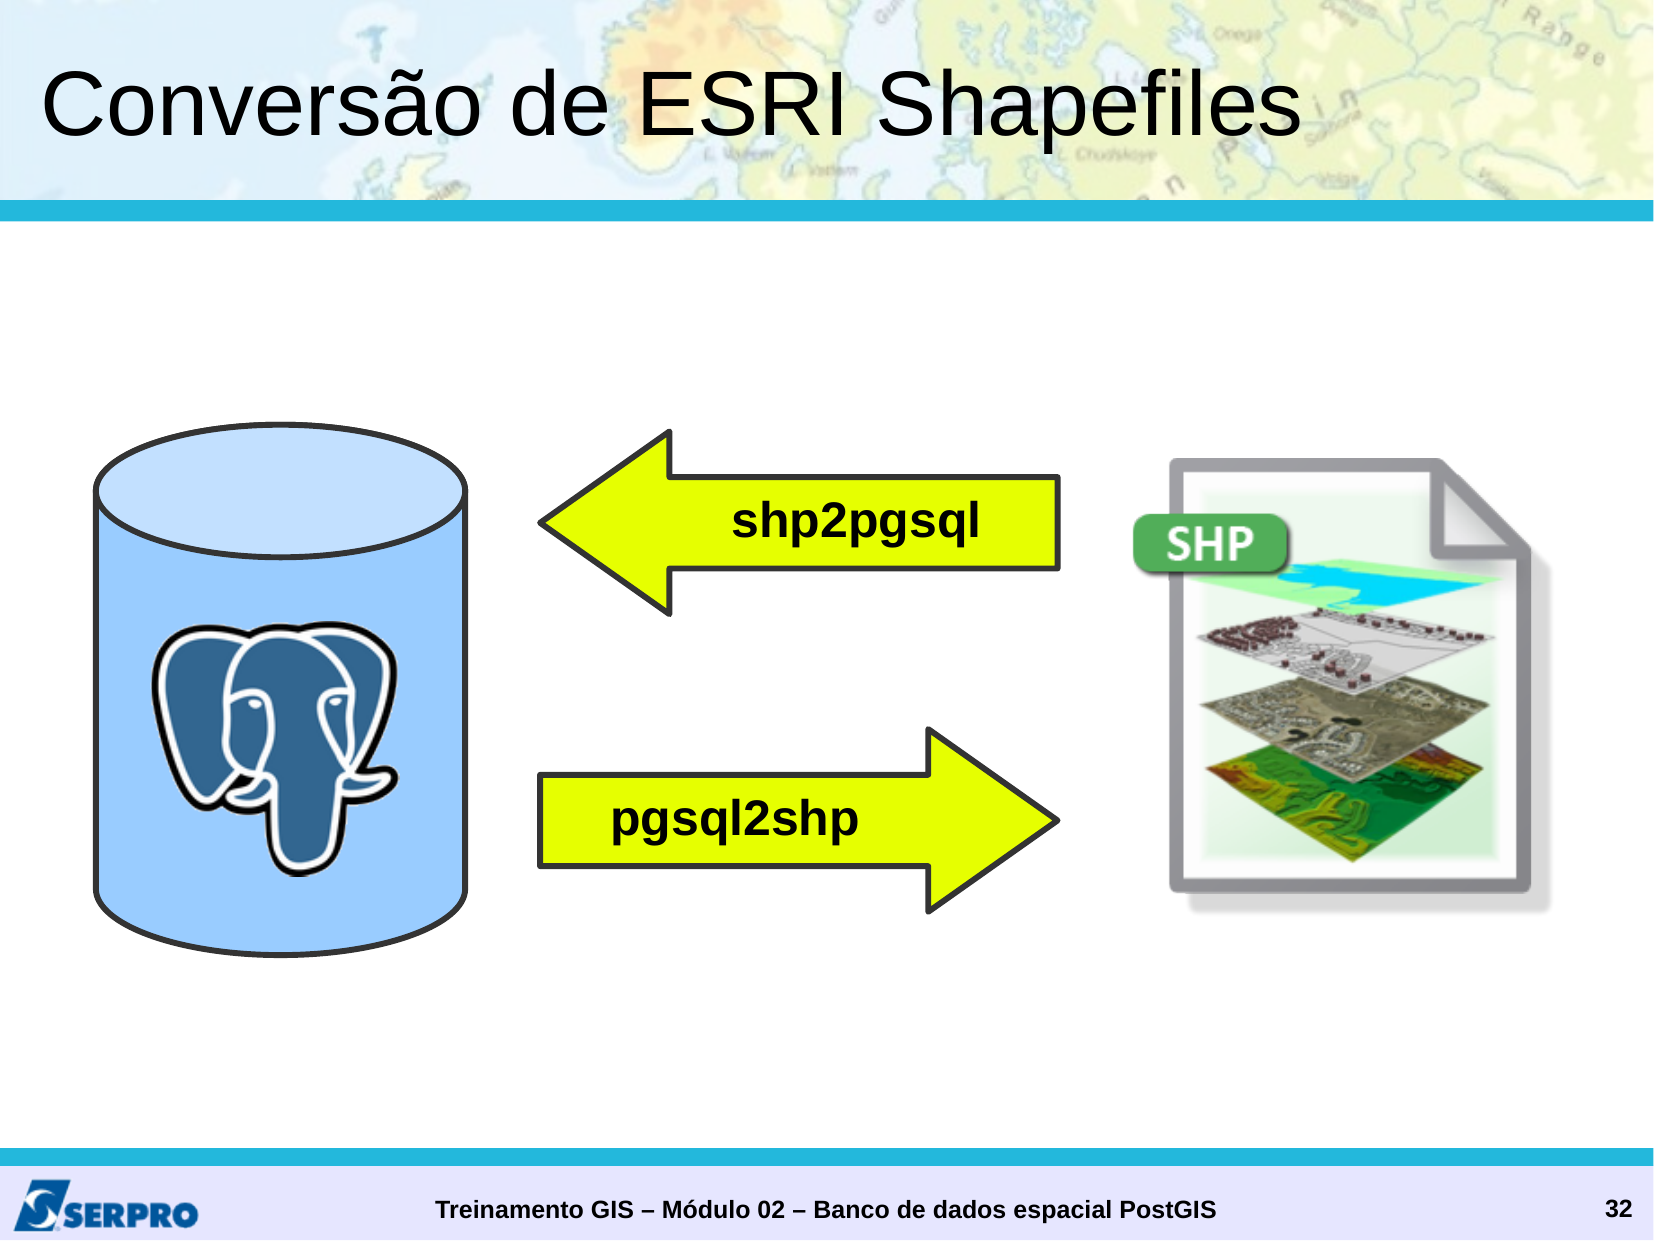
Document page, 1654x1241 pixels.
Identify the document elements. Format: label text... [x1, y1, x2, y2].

picture [10, 1177, 201, 1235]
text_box shp2pgsql [669, 484, 1044, 556]
text_box [540, 431, 1058, 615]
picture [150, 621, 400, 877]
picture [1126, 458, 1589, 921]
text_box pgsql2shp [548, 782, 922, 854]
text_box [540, 729, 1058, 912]
text_box [95, 494, 466, 956]
title Conversão de ESRI Shapefiles [40, 49, 1614, 159]
